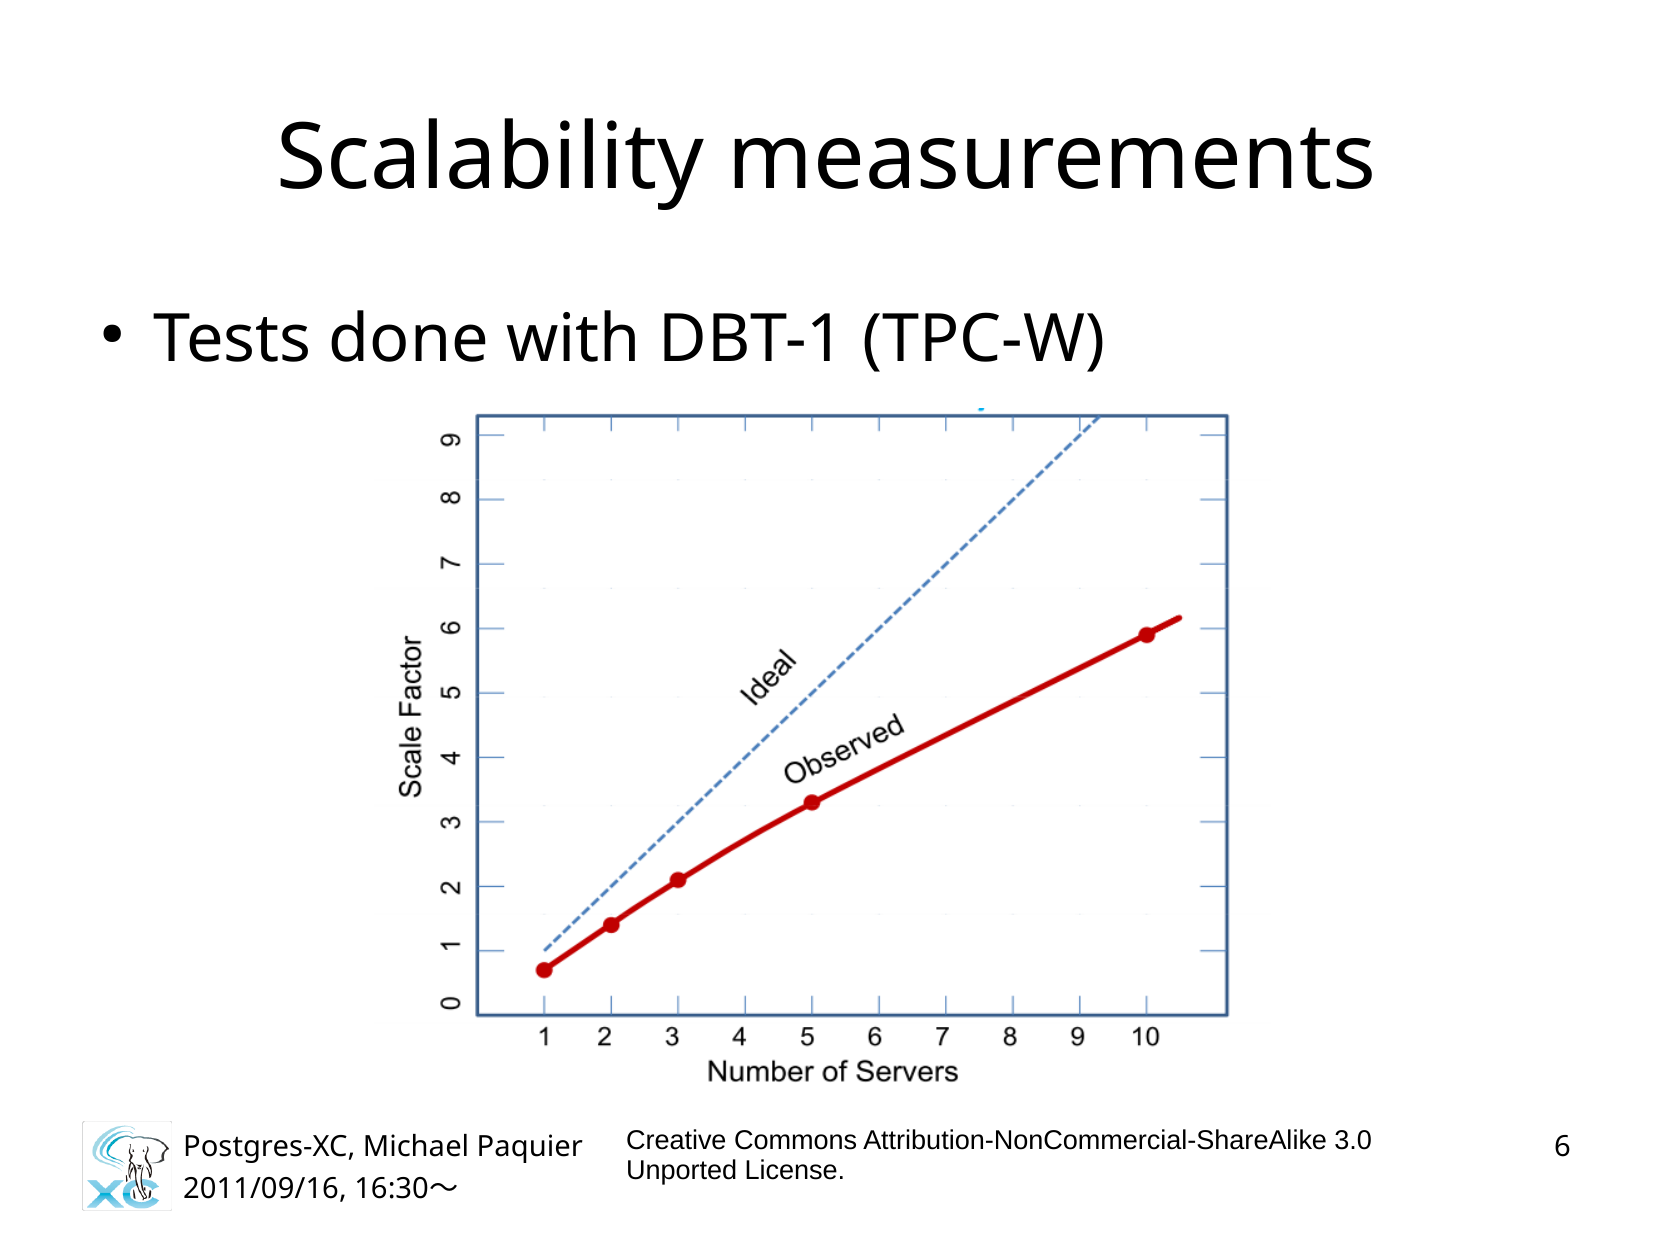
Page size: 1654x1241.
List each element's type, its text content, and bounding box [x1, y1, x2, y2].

picture [82, 1121, 172, 1211]
picture [374, 408, 1271, 1090]
title Scalability measurements [82, 56, 1571, 250]
list Tests done with DBT-1 (TPC-W) [82, 290, 1571, 1109]
